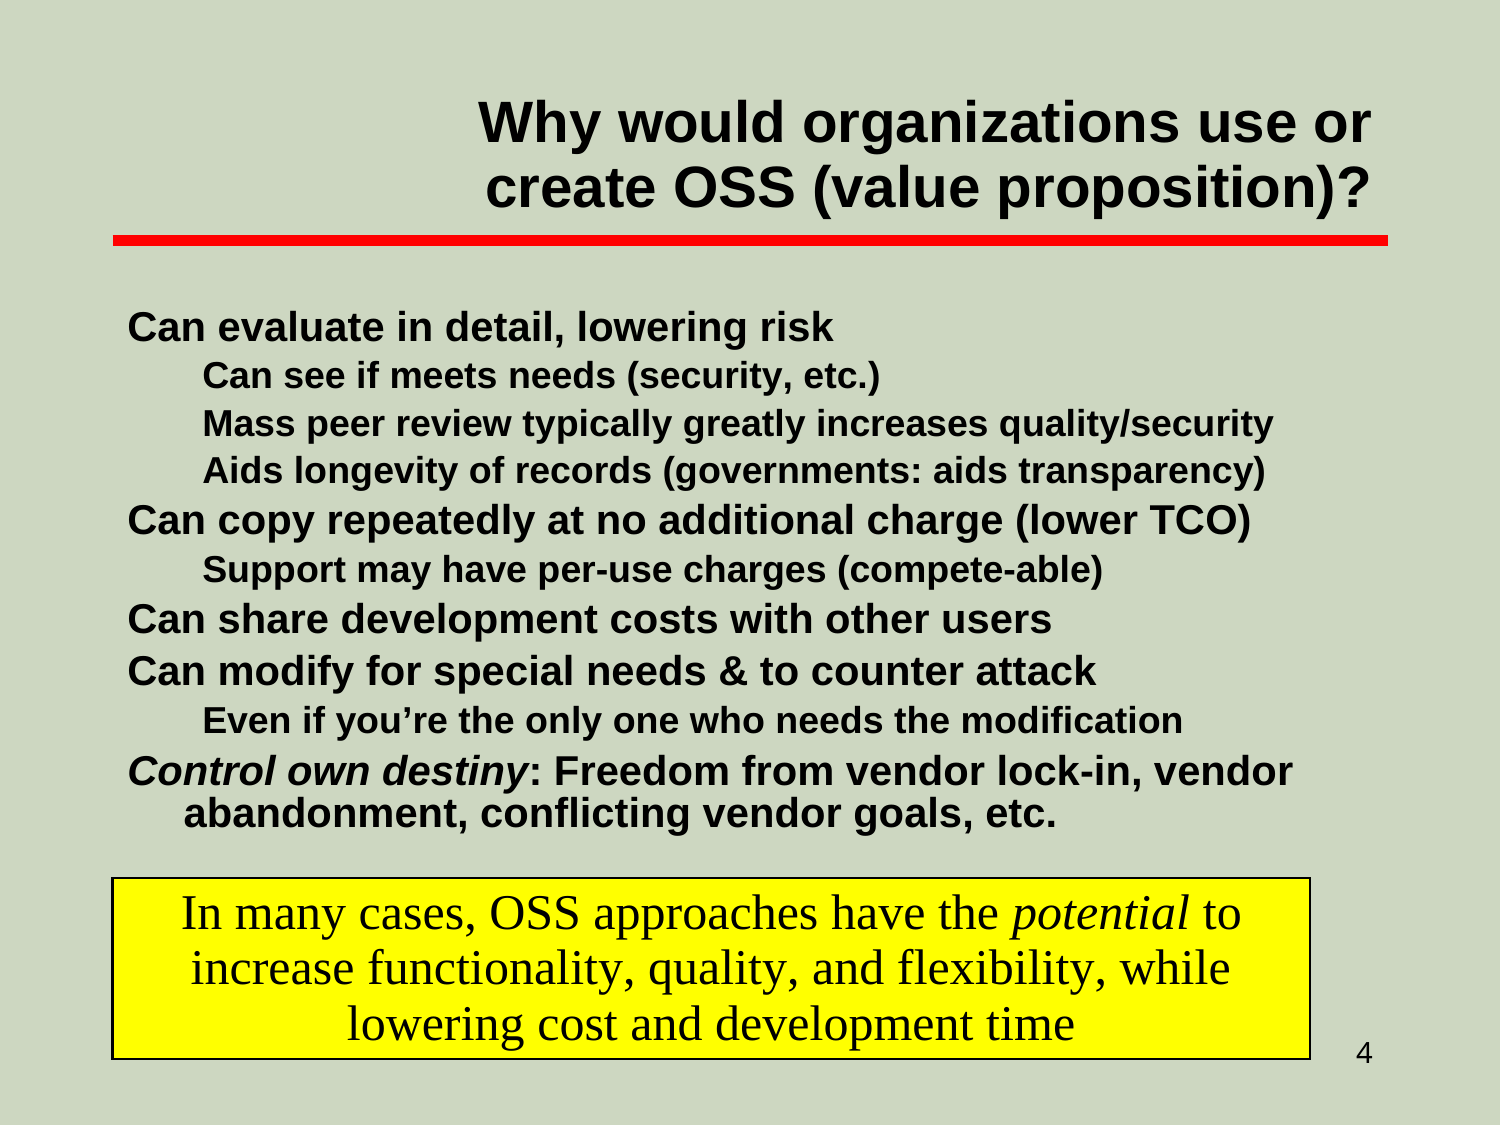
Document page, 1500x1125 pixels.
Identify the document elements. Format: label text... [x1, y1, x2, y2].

title Why would organizations use or create OSS (value proposition)? [337, 81, 1388, 228]
list Can evaluate in detail, lowering risk Can see if meets needs (security, etc.) Mass peer review typically greatly increases quality/security Aids longevity of records (governments: aids transparency) Can copy repeatedly at no additional charge (lower TCO) Support may have per-use charges (compete-able) Can share development costs with other users Can modify for special needs & to counter attack Even if you’re the only one who needs the modification Control own destiny: Freedom from vendor lock-in, vendor abandonment, conflicting vendor goals, etc. [112, 299, 1388, 878]
text_box In many cases, OSS approaches have the potential to increase functionality, quality, and flexibility, while lowering cost and development time [112, 877, 1311, 1059]
